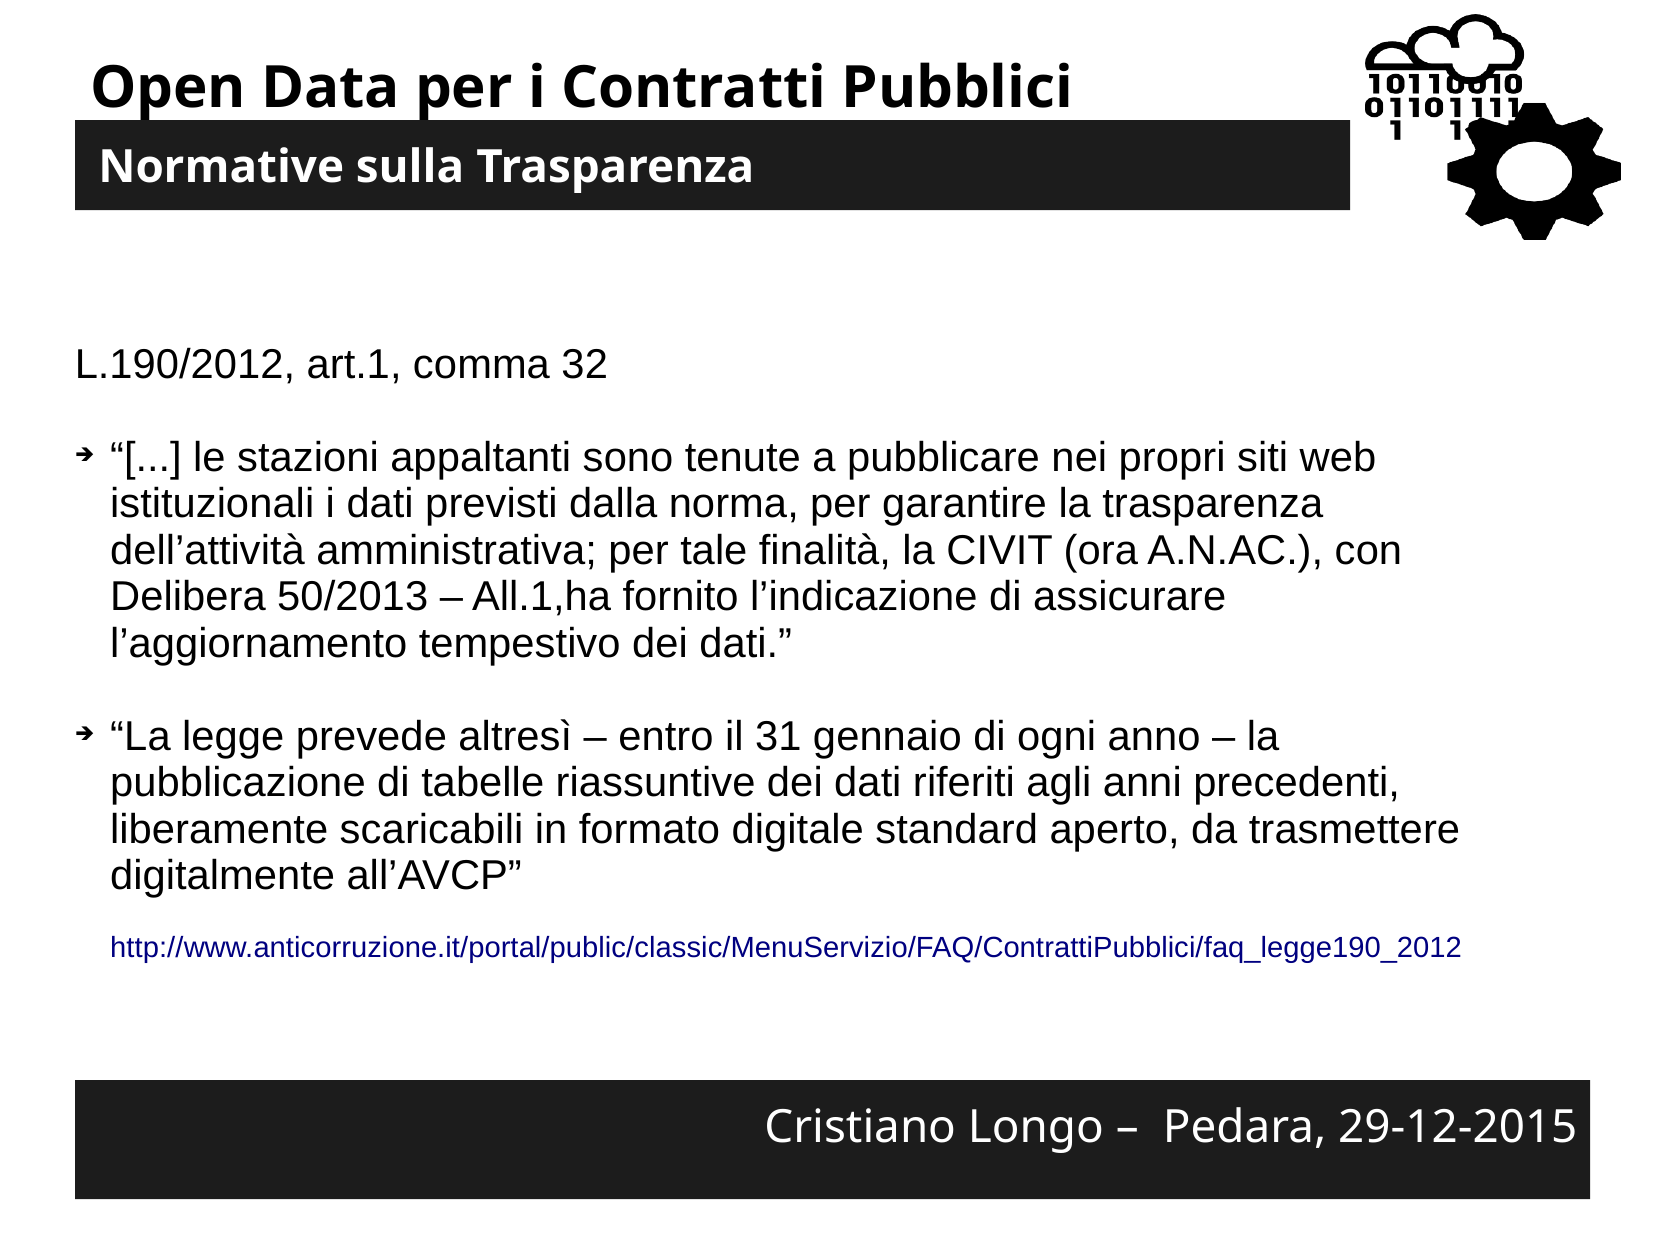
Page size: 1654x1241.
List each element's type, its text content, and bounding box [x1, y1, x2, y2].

list Cristiano Longo – Pedara, 29-12-2015 [75, 1080, 1591, 1200]
list Open Data per i Contratti Pubblici [75, 45, 1325, 120]
text_box L.190/2012, art.1, comma 32 “[...] le stazioni appaltanti sono tenute a pubblicare nei propri siti web istituzionali i dati previsti dalla norma, per garantire la trasparenza dell’attività amministrativa; per tale finalità, la CIVIT (ora A.N.AC.), con Delibera 50/2013 – All.1,ha fornito l’indicazione di assicurare l’aggiornamento tempestivo dei dati.” “La legge prevede altresì – entro il 31 gennaio di ogni anno – la pubblicazione di tabelle riassuntive dei dati riferiti agli anni precedenti, liberamente scaricabili in formato digitale standard aperto, da trasmettere digitalmente all’AVCP” http://www.anticorruzione.it/portal/public/classic/MenuServizio/FAQ/ContrattiPubblici/faq_legge190_2012 [60, 333, 1546, 1058]
picture [1365, 14, 1621, 241]
list Normative sulla Trasparenza [75, 120, 1351, 211]
